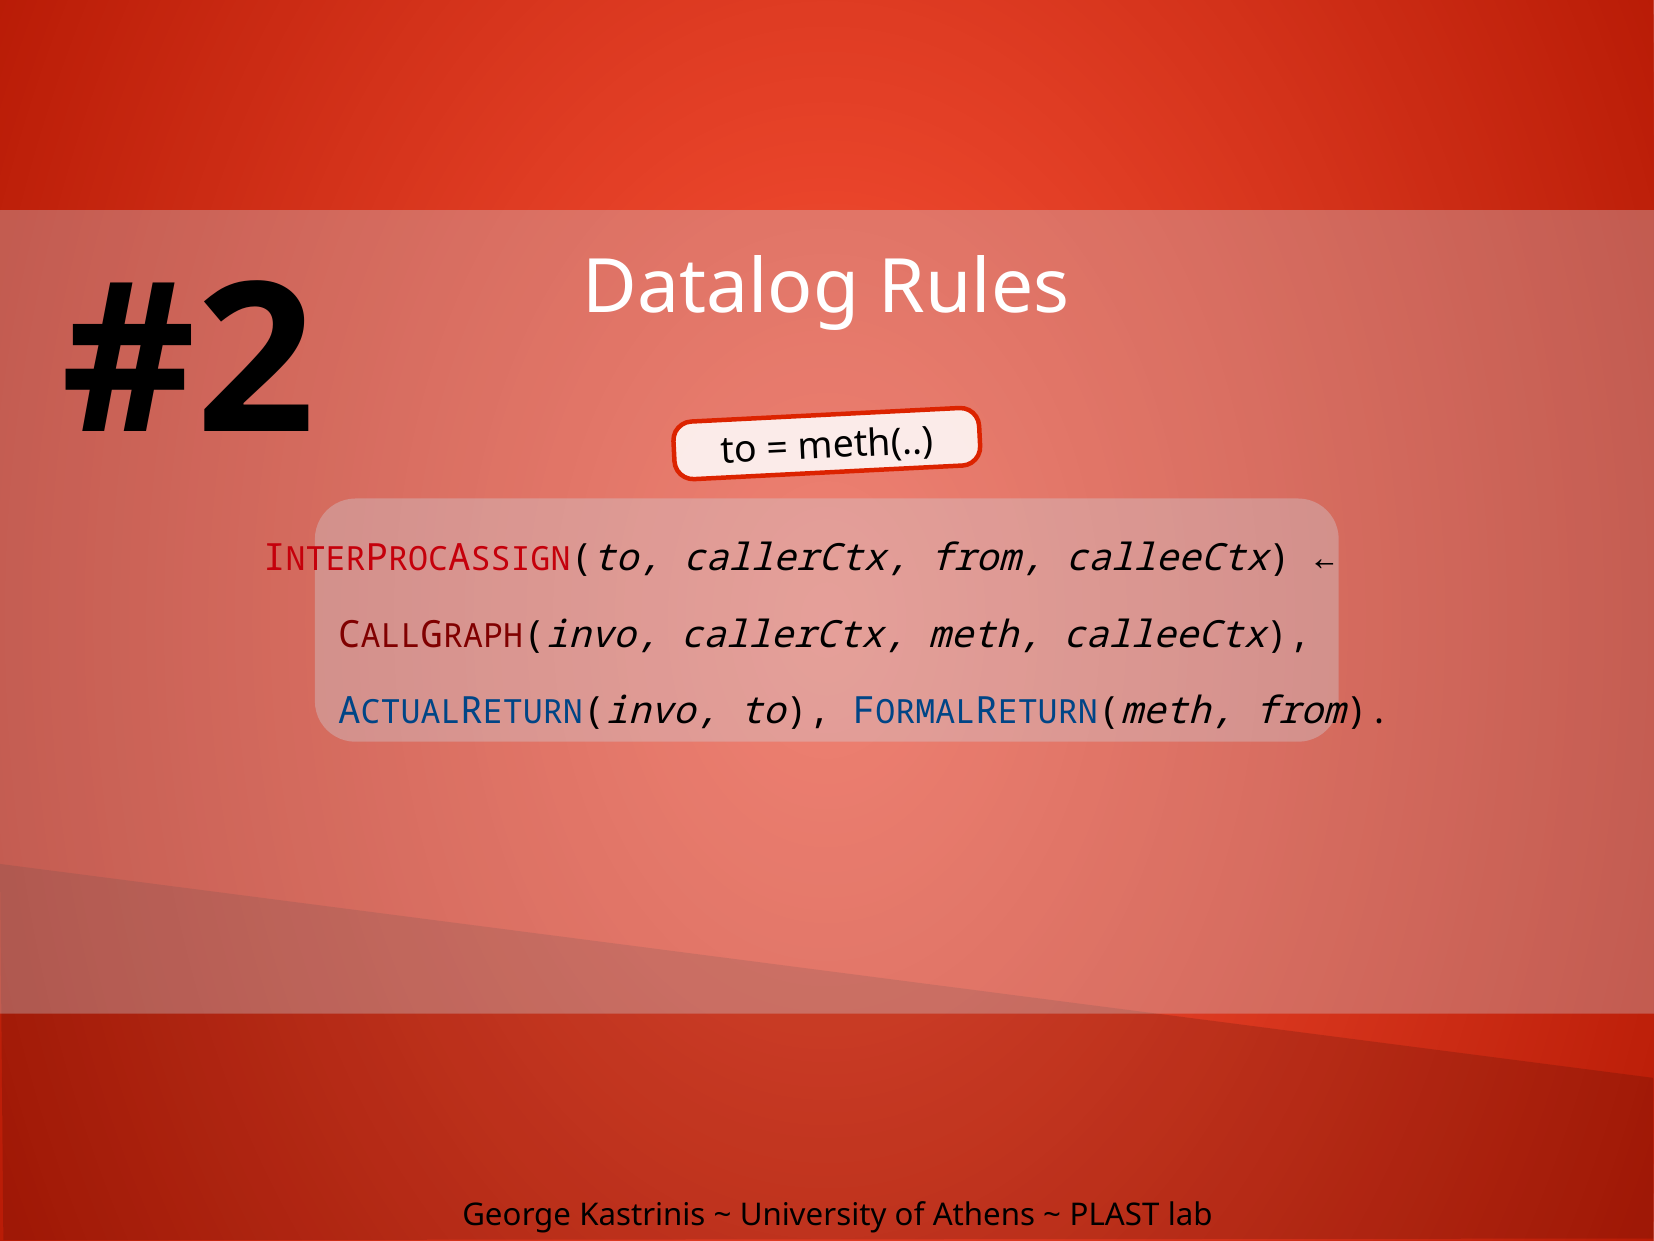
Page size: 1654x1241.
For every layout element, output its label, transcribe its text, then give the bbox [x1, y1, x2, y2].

text_box [0, 210, 1654, 1014]
text_box #2 [46, 201, 361, 451]
text_box Datalog Rules [568, 225, 1086, 331]
text_box INTERPROCASSIGN(to, callerCtx, from, calleeCtx) ← CALLGRAPH(invo, callerCtx, meth, calleeCtx), ACTUALRETURN(invo, to), FORMALRETURN(meth, from). [314, 498, 1339, 742]
text_box to = meth(..) [673, 408, 981, 480]
text_box George Kastrinis ~ University of Athens ~ PLAST lab [447, 1185, 1207, 1236]
